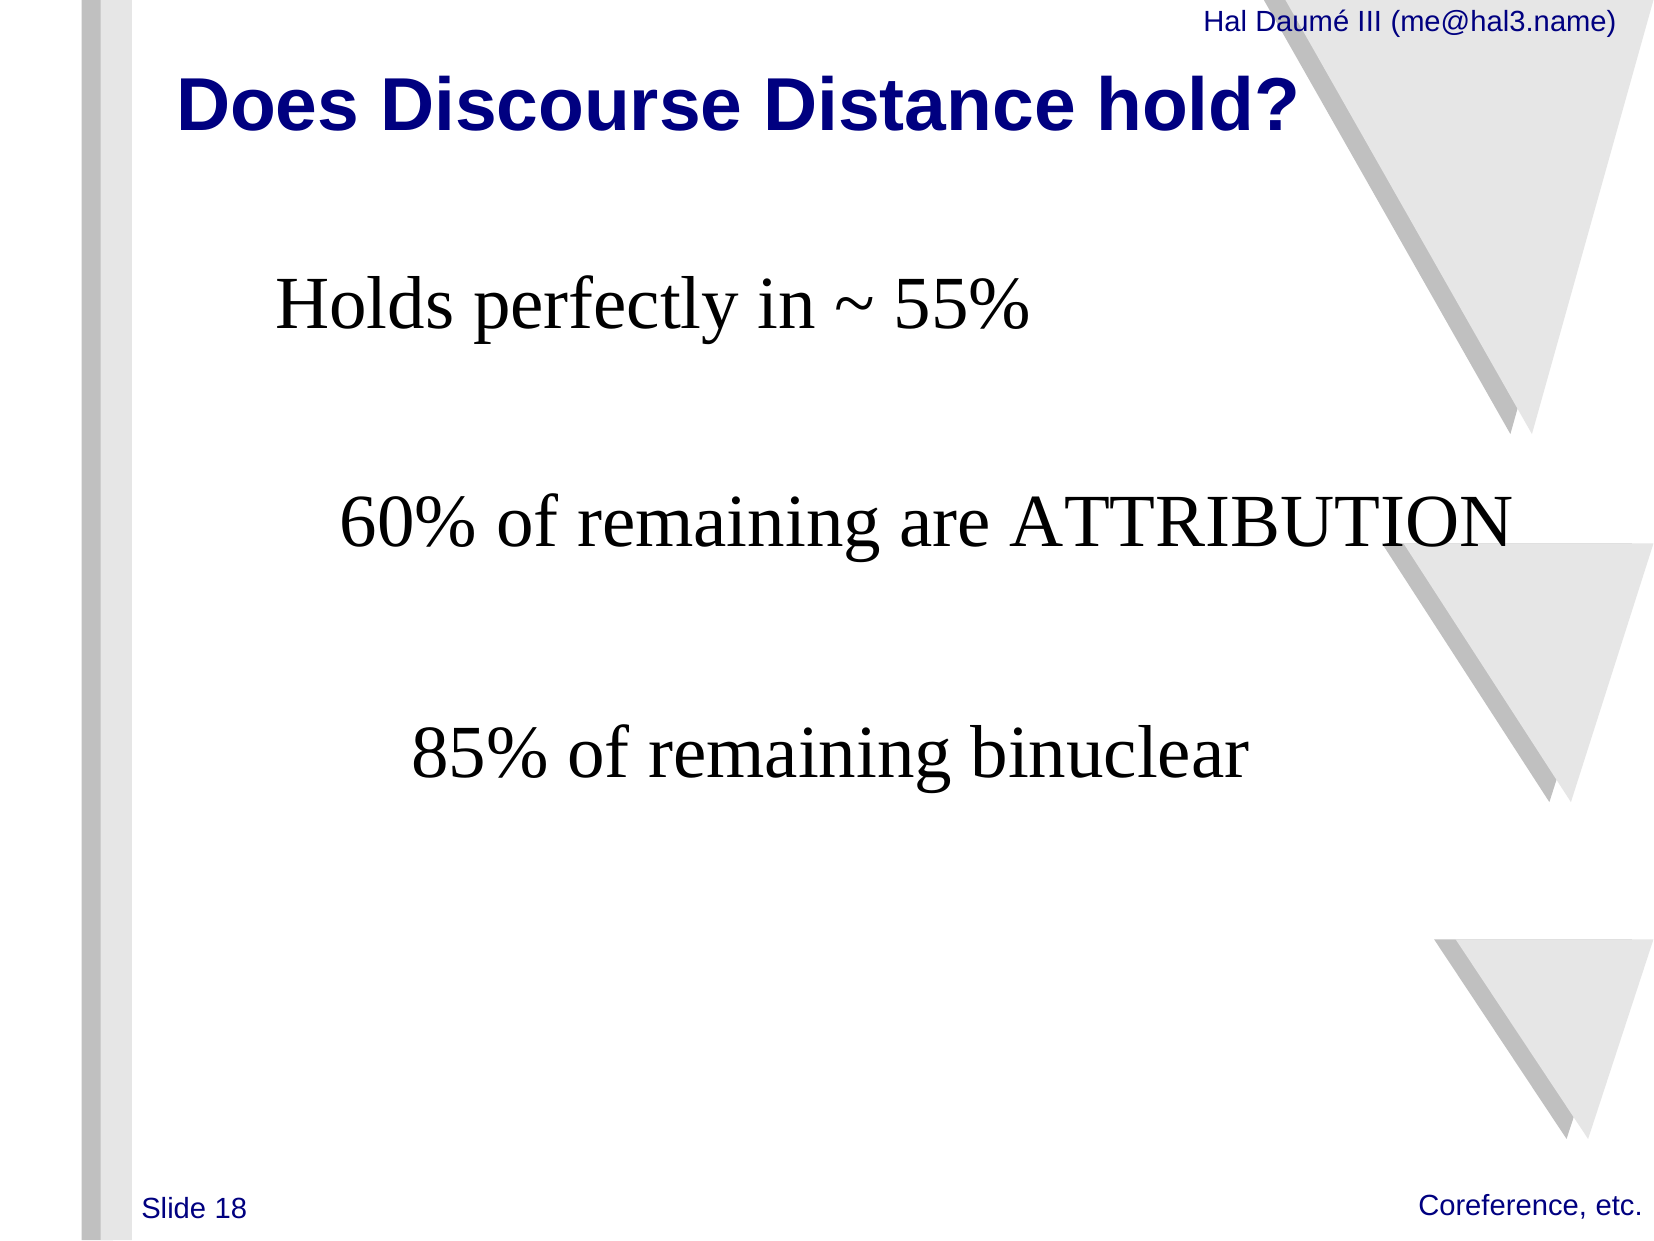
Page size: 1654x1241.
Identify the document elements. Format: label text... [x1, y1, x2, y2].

text_box Holds perfectly in ~ 55% [272, 258, 1021, 348]
text_box 60% of remaining are ATTRIBUTION [337, 477, 1493, 567]
text_box 85% of remaining binuclear [408, 707, 1237, 797]
title Does Discourse Distance hold? [176, 44, 1509, 166]
